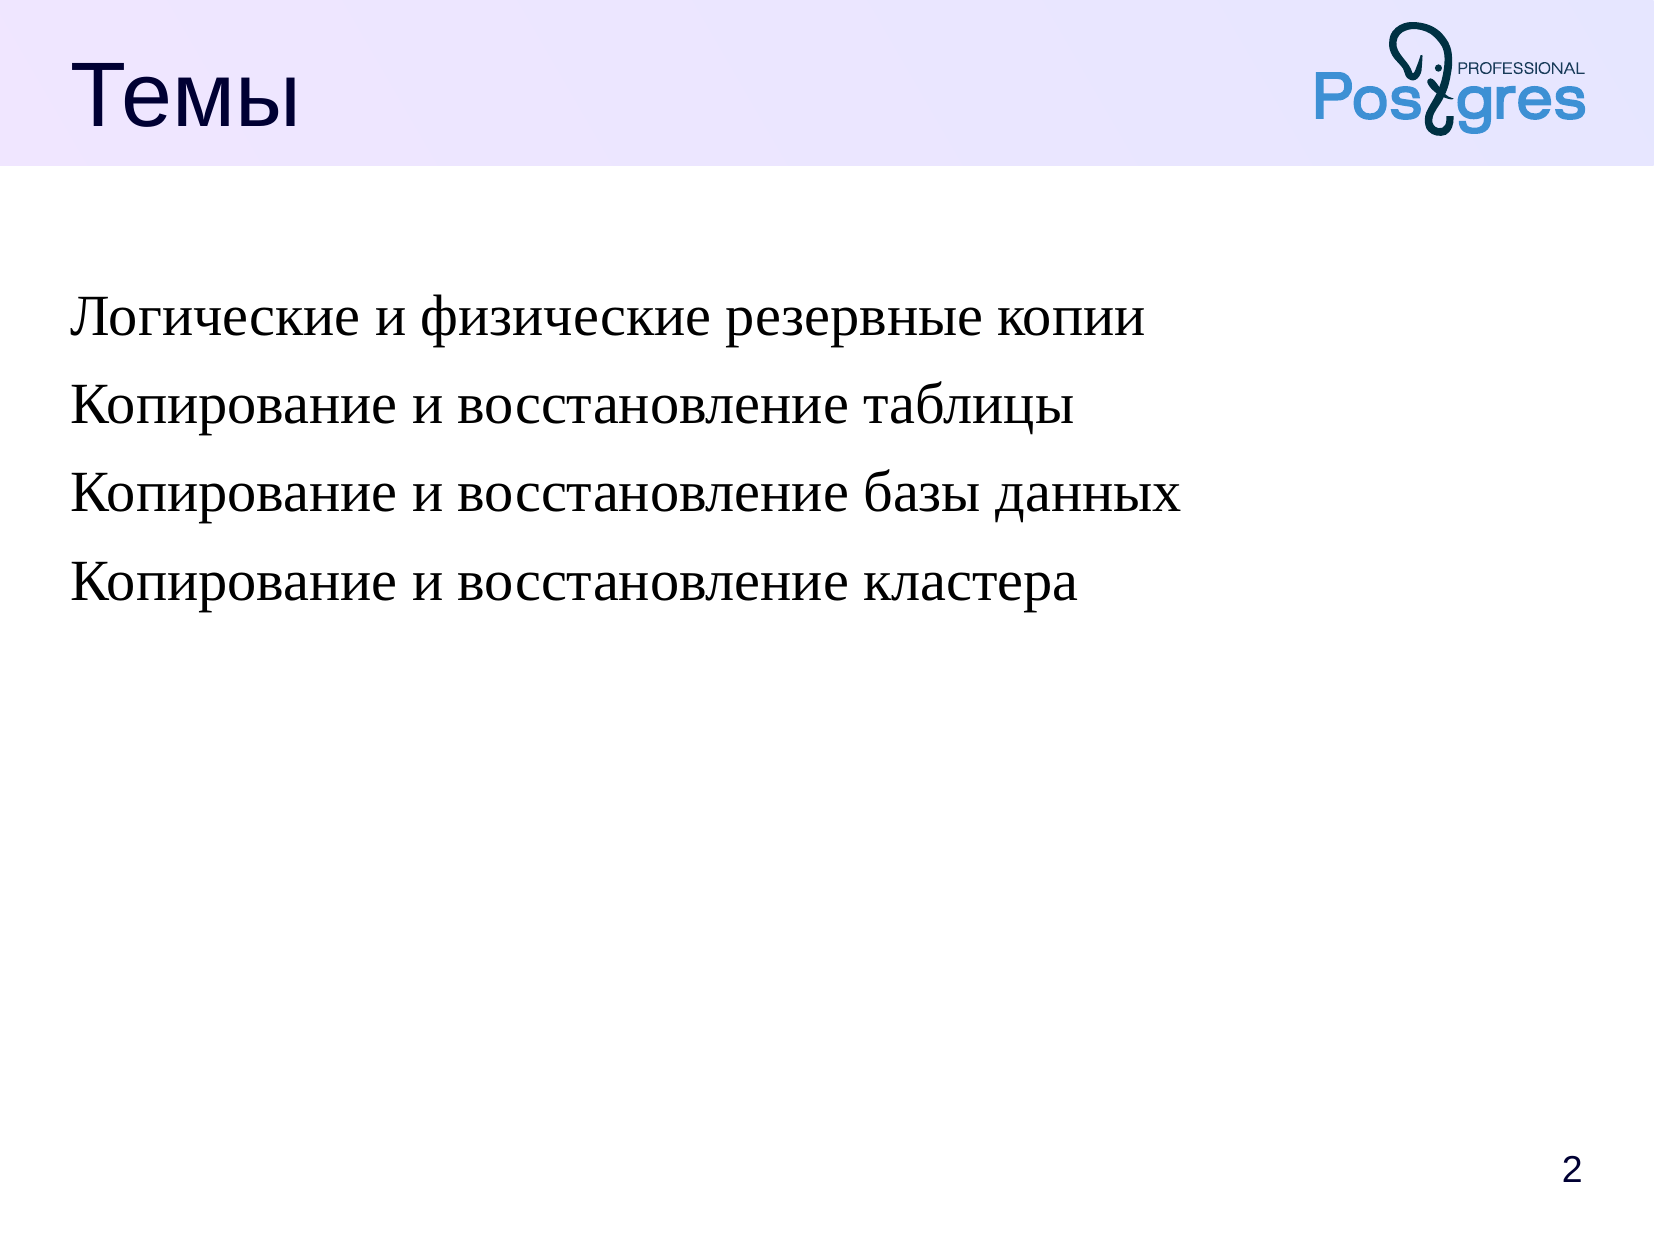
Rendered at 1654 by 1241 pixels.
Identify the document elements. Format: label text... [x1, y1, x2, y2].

list Логические и физические резервные копии Копирование и восстановление таблицы Копирование и восстановление базы данных Копирование и восстановление кластера [70, 283, 1583, 1141]
title Темы [70, 43, 1241, 147]
